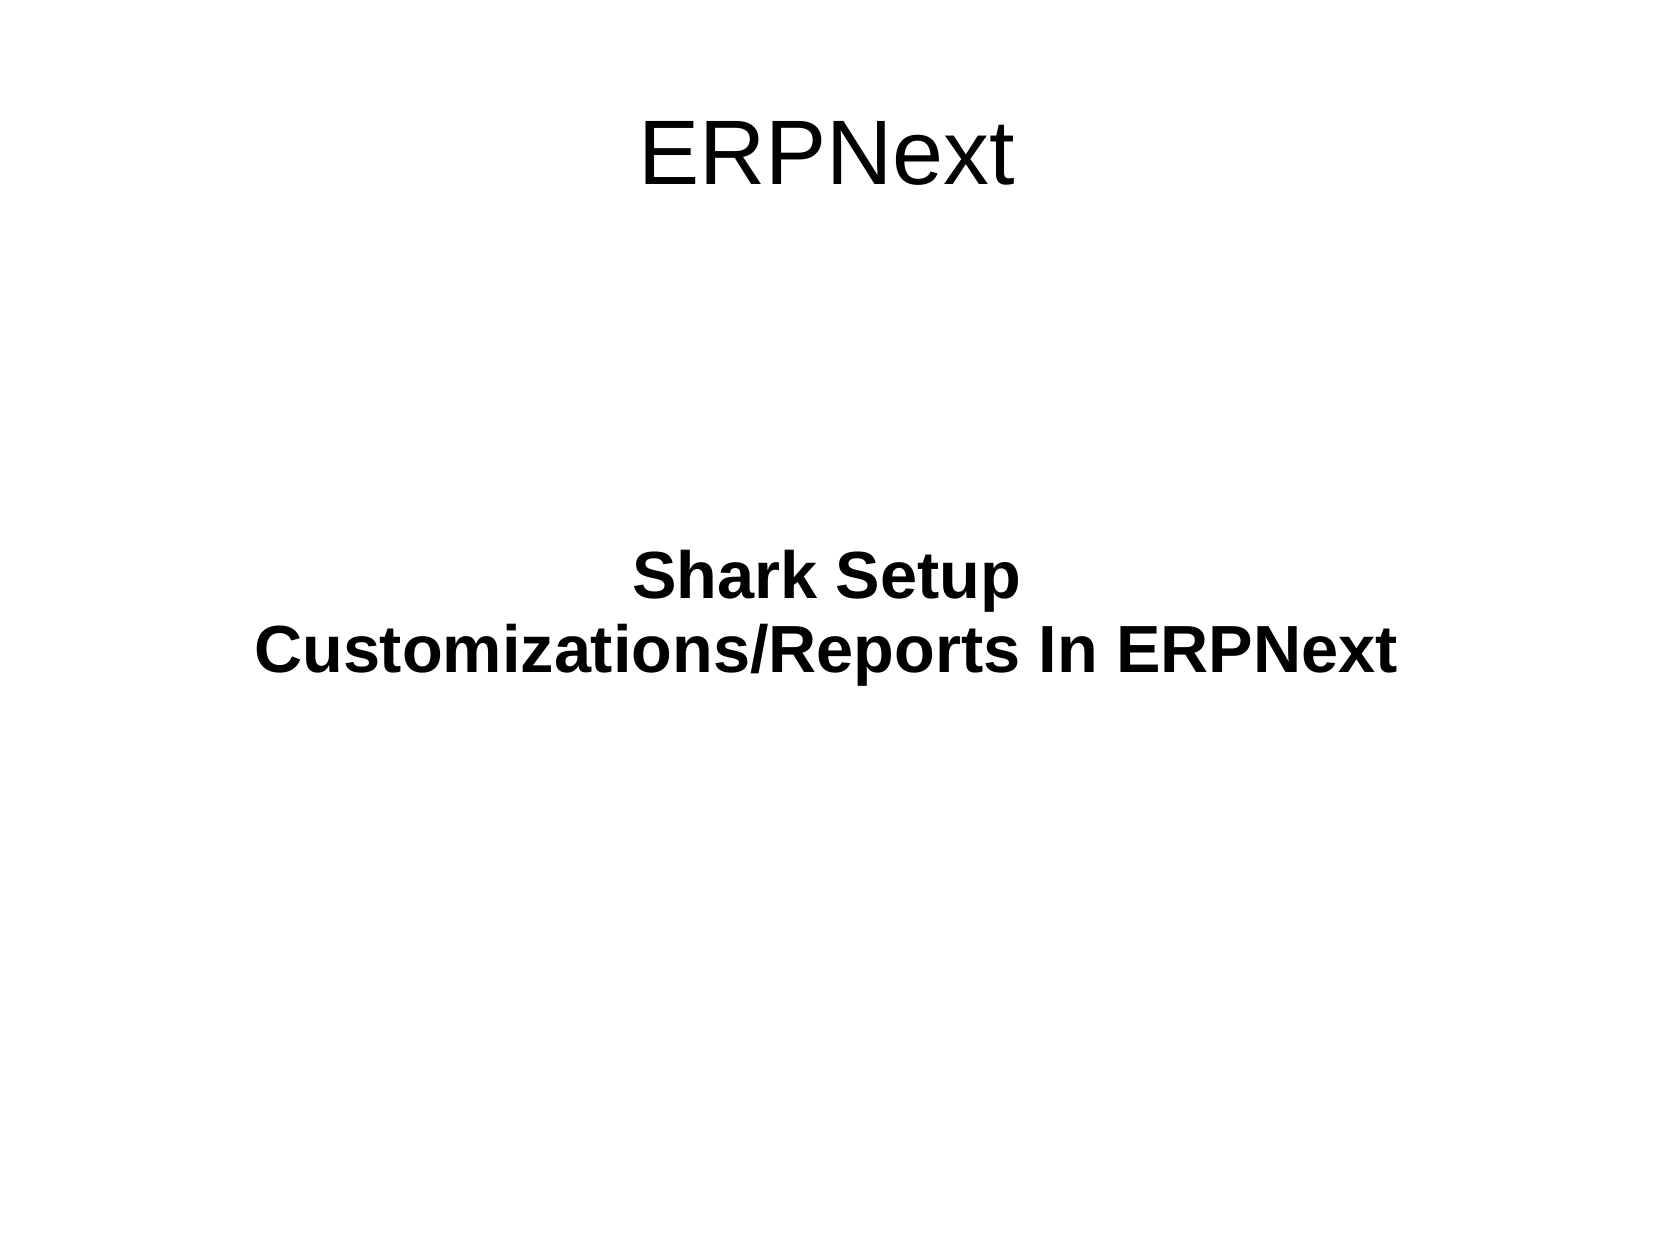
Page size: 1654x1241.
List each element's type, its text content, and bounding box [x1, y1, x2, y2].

title ERPNext [82, 49, 1571, 257]
subtitle Shark Setup Customizations/Reports In ERPNext [82, 290, 1571, 1010]
